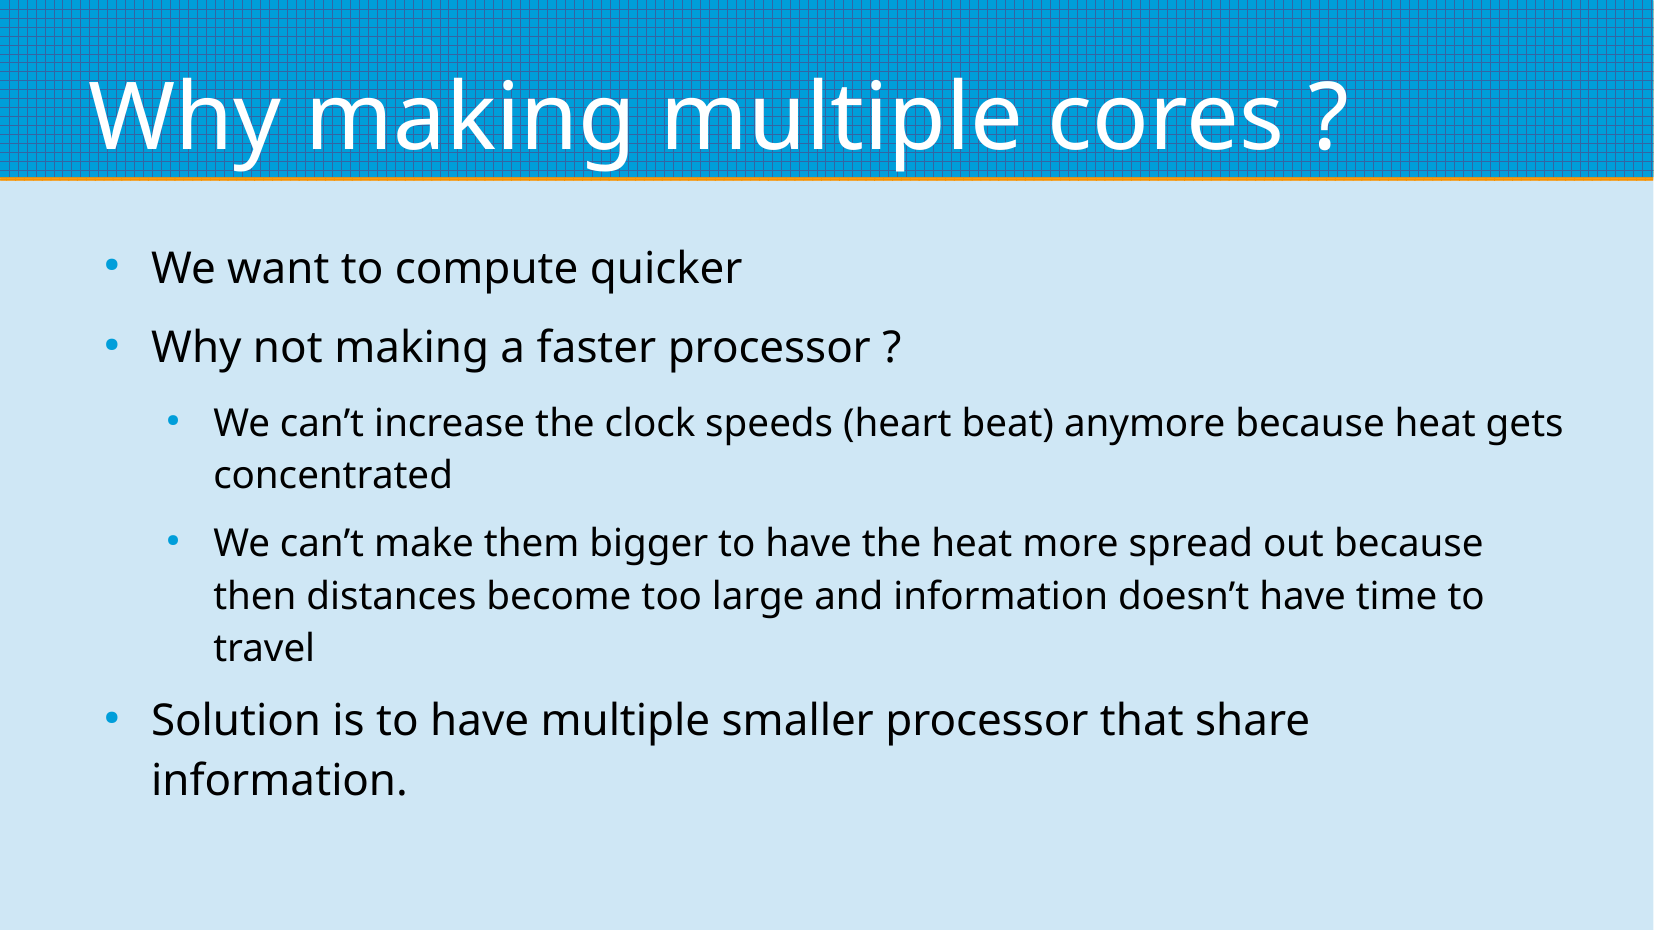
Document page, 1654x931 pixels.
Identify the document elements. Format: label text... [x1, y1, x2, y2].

title Why making multiple cores ? [88, 14, 1565, 178]
list We want to compute quicker Why not making a faster processor ? We can’t increase the clock speeds (heart beat) anymore because heat gets concentrated We can’t make them bigger to have the heat more spread out because then distances become too large and information doesn’t have time to travel Solution is to have multiple smaller processor that share information. [88, 236, 1565, 813]
